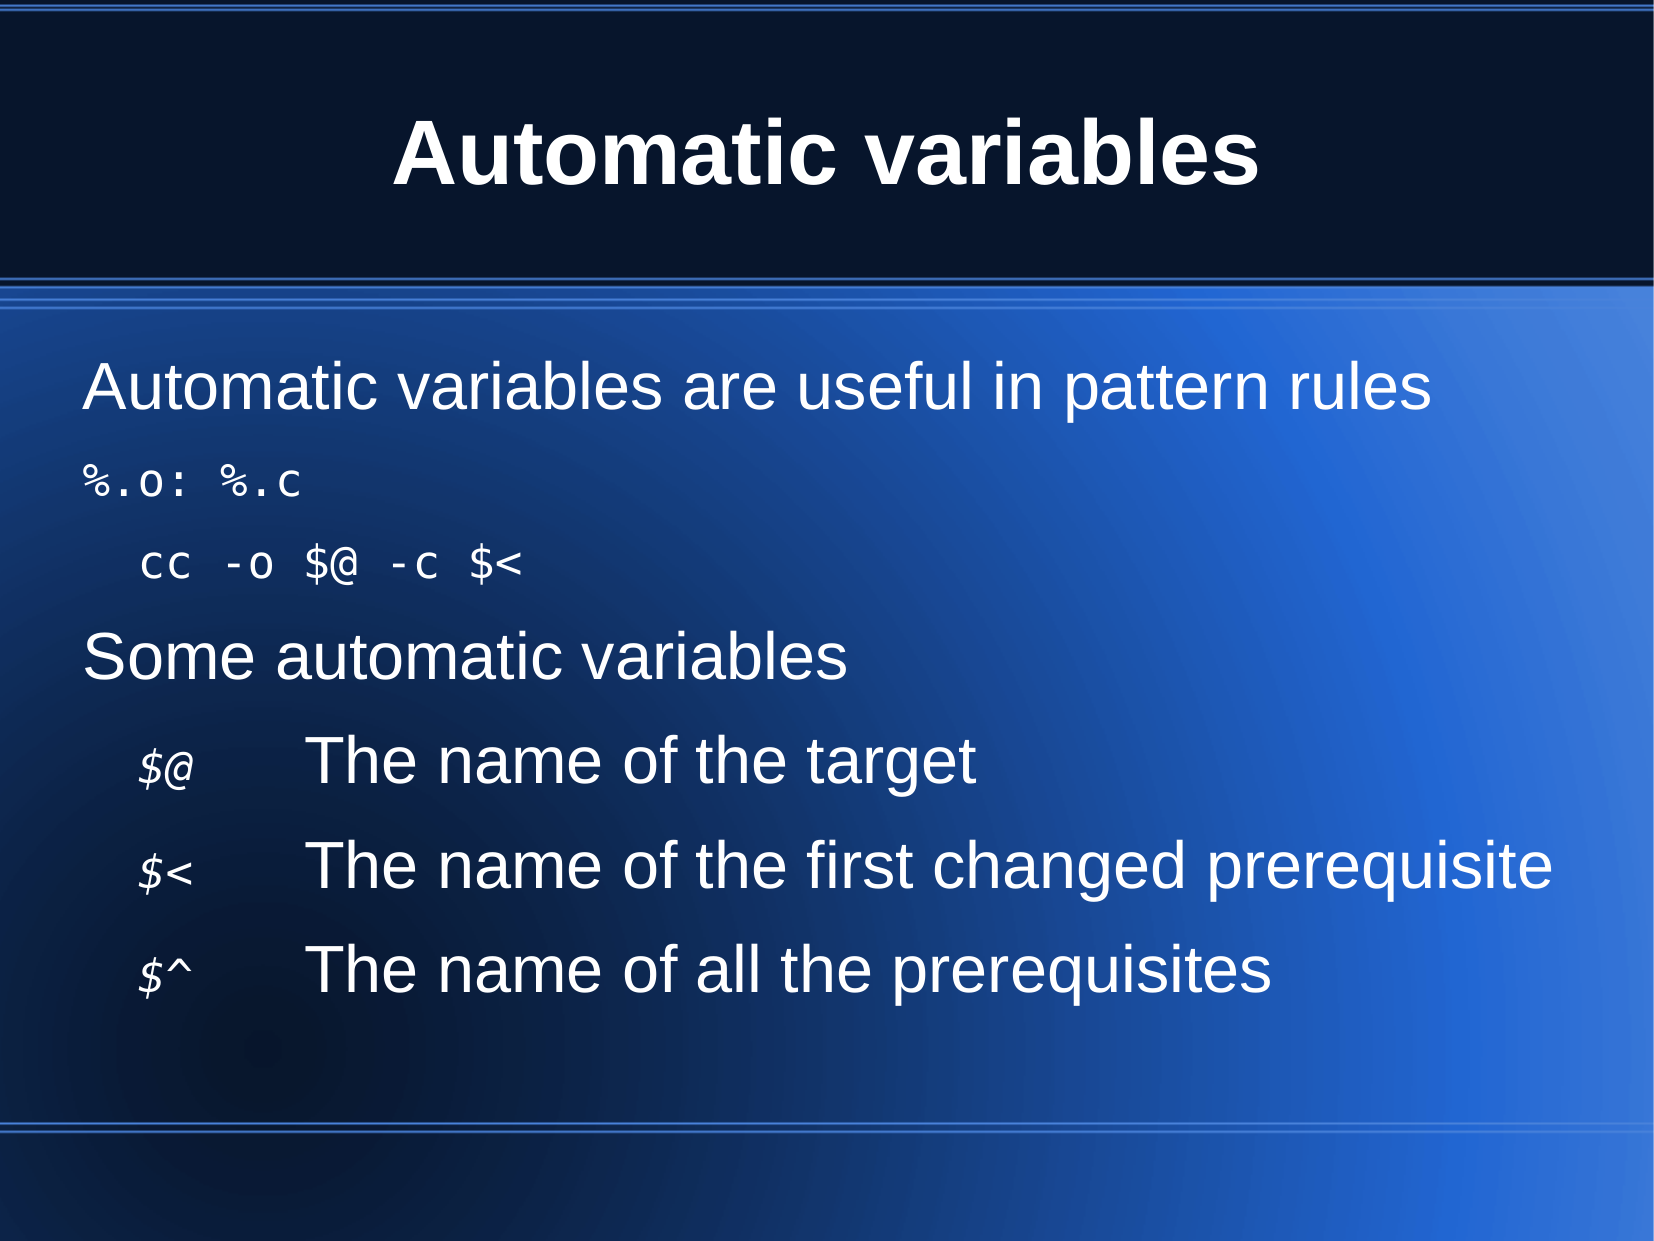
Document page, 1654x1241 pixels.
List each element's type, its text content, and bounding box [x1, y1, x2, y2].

list Automatic variables are useful in pattern rules %.o: %.c cc -o $@ -c $< Some automatic variables $@ The name of the target $< The name of the first changed prerequisite $^ The name of all the prerequisites [82, 349, 1571, 1173]
picture [0, 0, 1654, 1241]
title Automatic variables [82, 49, 1571, 257]
